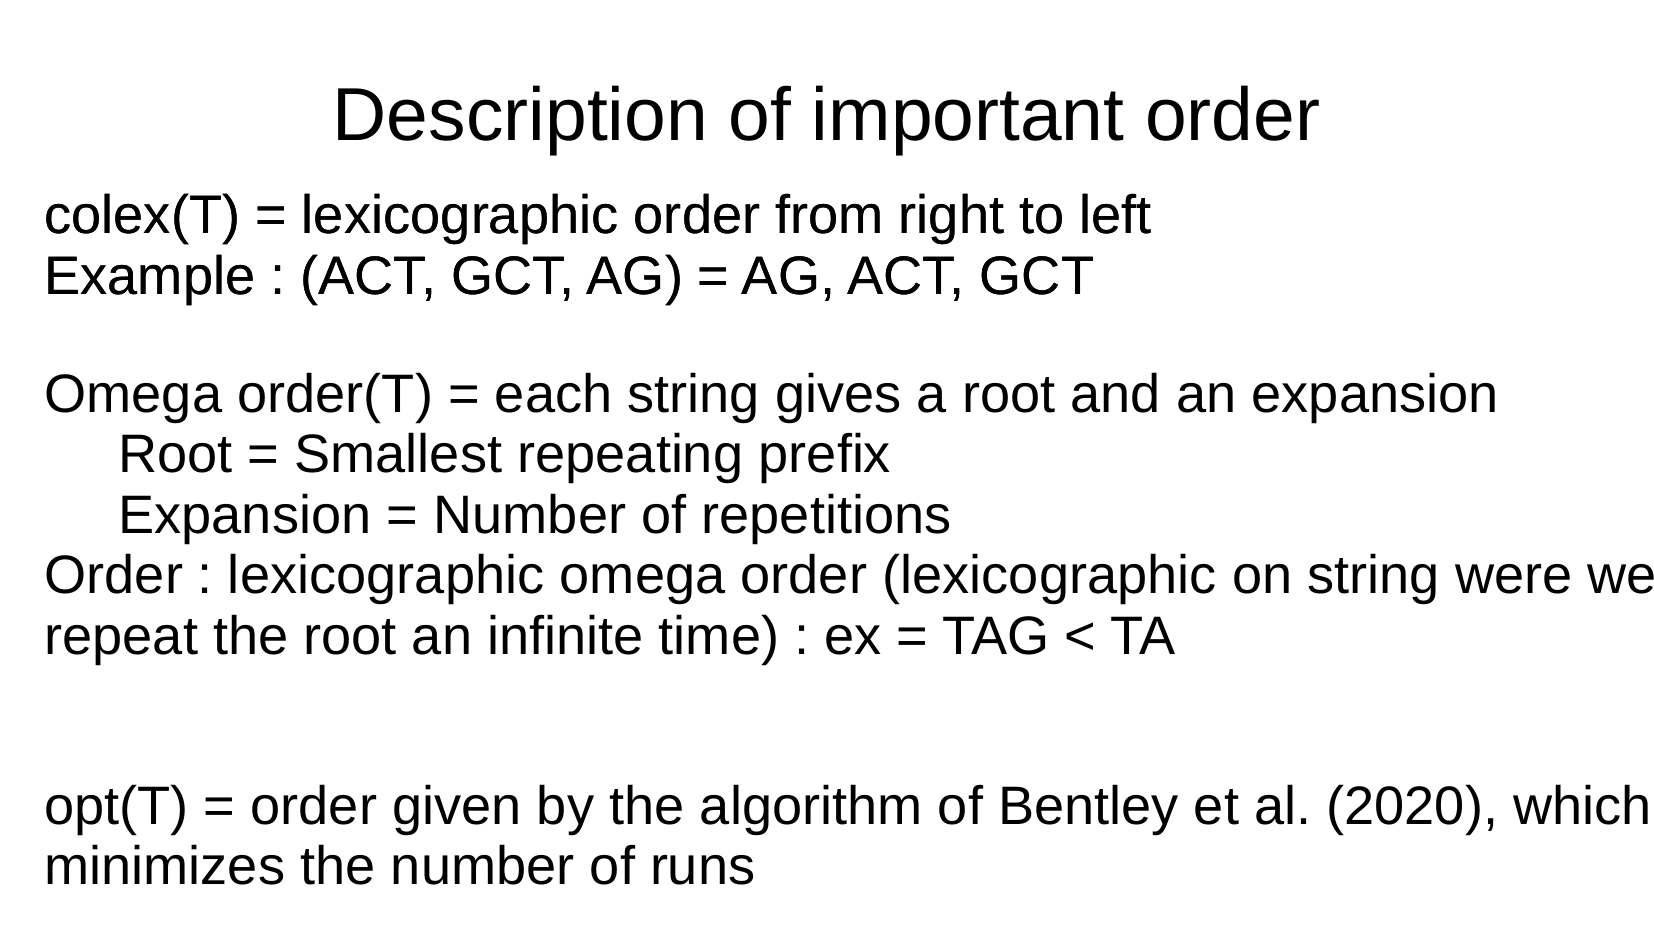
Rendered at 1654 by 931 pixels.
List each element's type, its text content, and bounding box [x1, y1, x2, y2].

text_box opt(T) = order given by the algorithm of Bentley et al. (2020), which minimizes the number of runs [29, 767, 1654, 931]
text_box Omega order(T) = each string gives a root and an expansion Root = Smallest repeating prefix Expansion = Number of repetitions Order : lexicographic omega order (lexicographic on string were we repeat the root an infinite time) : ex = TAG < TA [29, 473, 1654, 674]
title Description of important order [82, 12, 1571, 177]
text_box colex(T) = lexicographic order from right to left Example : (ACT, GCT, AG) = AG, ACT, GCT [29, 177, 1654, 473]
